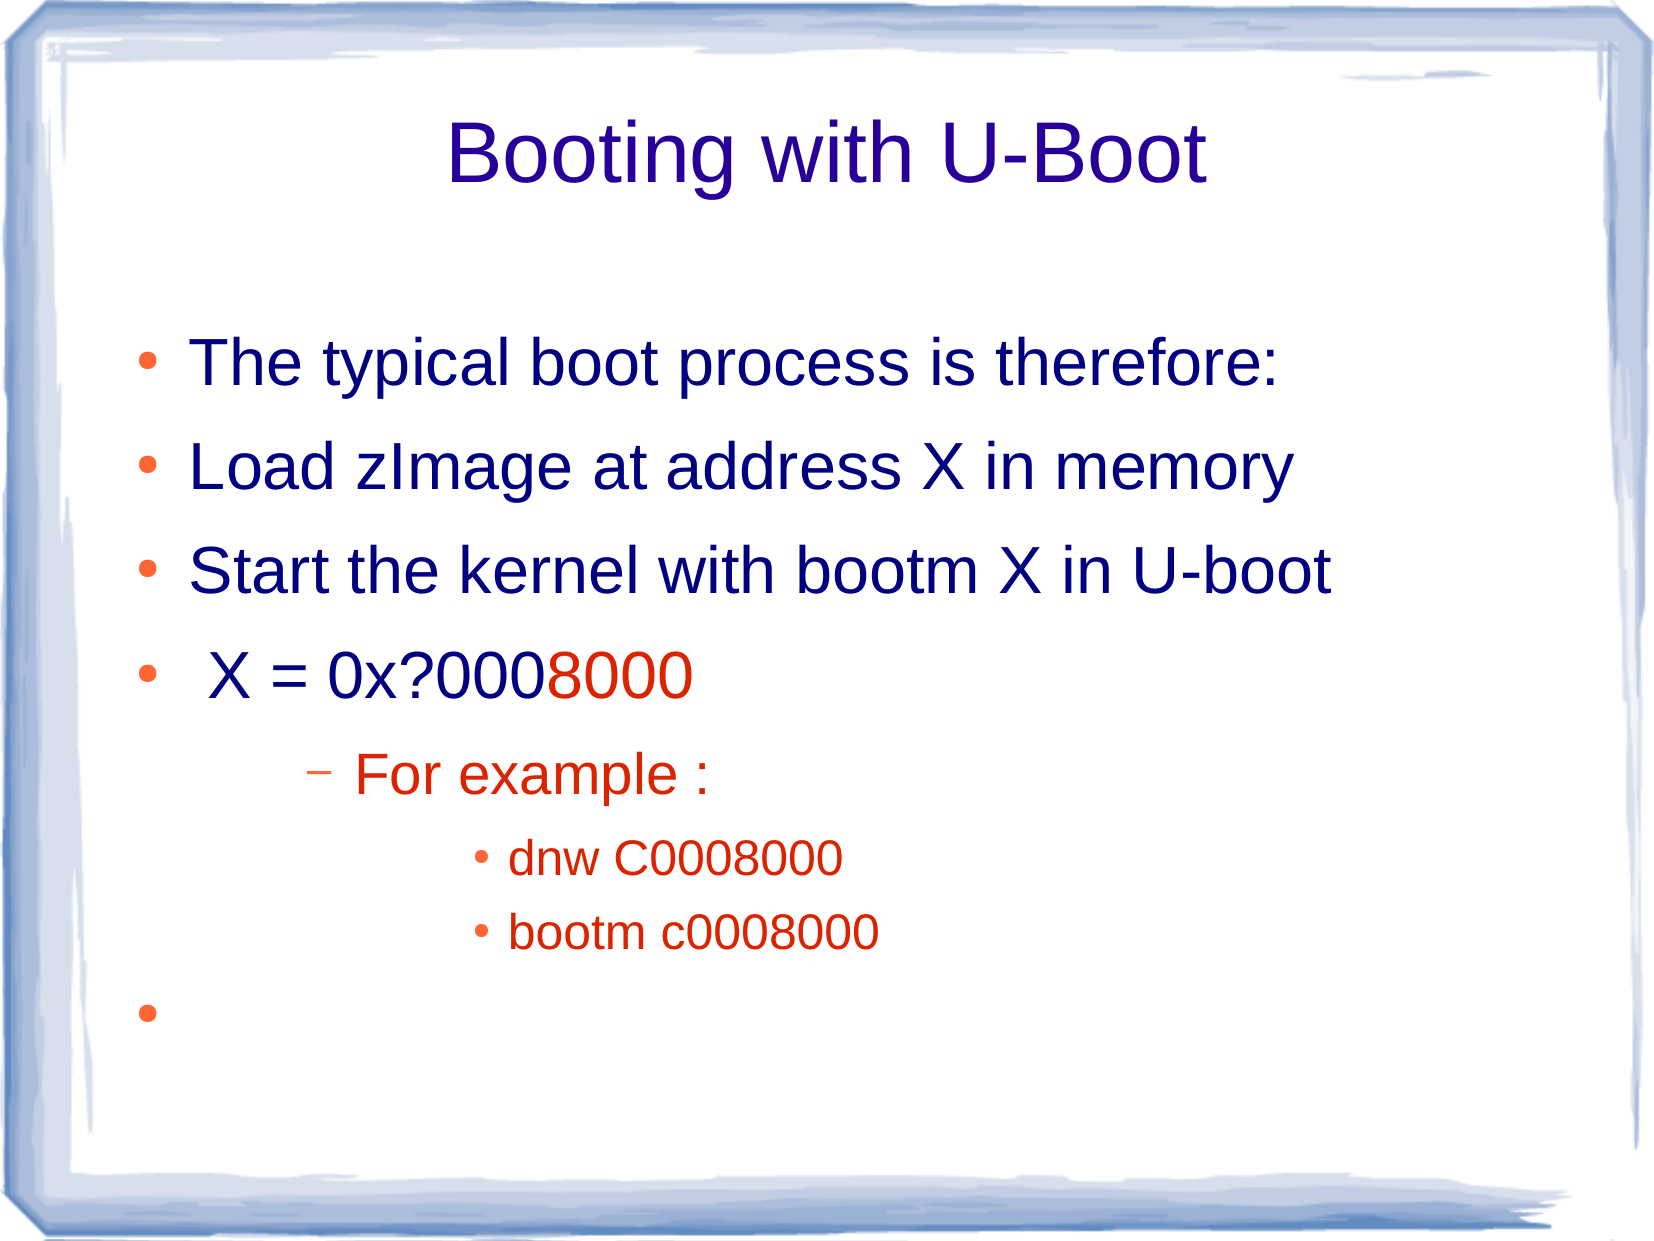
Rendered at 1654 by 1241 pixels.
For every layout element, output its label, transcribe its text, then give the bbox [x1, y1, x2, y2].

picture [0, 0, 1654, 1241]
list The typical boot process is therefore: Load zImage at address X in memory Start the kernel with bootm X in U-boot X = 0x?0008000 For example : dnw C0008000 bootm c0008000 [118, 324, 1571, 1053]
title Booting with U-Boot [82, 49, 1571, 257]
